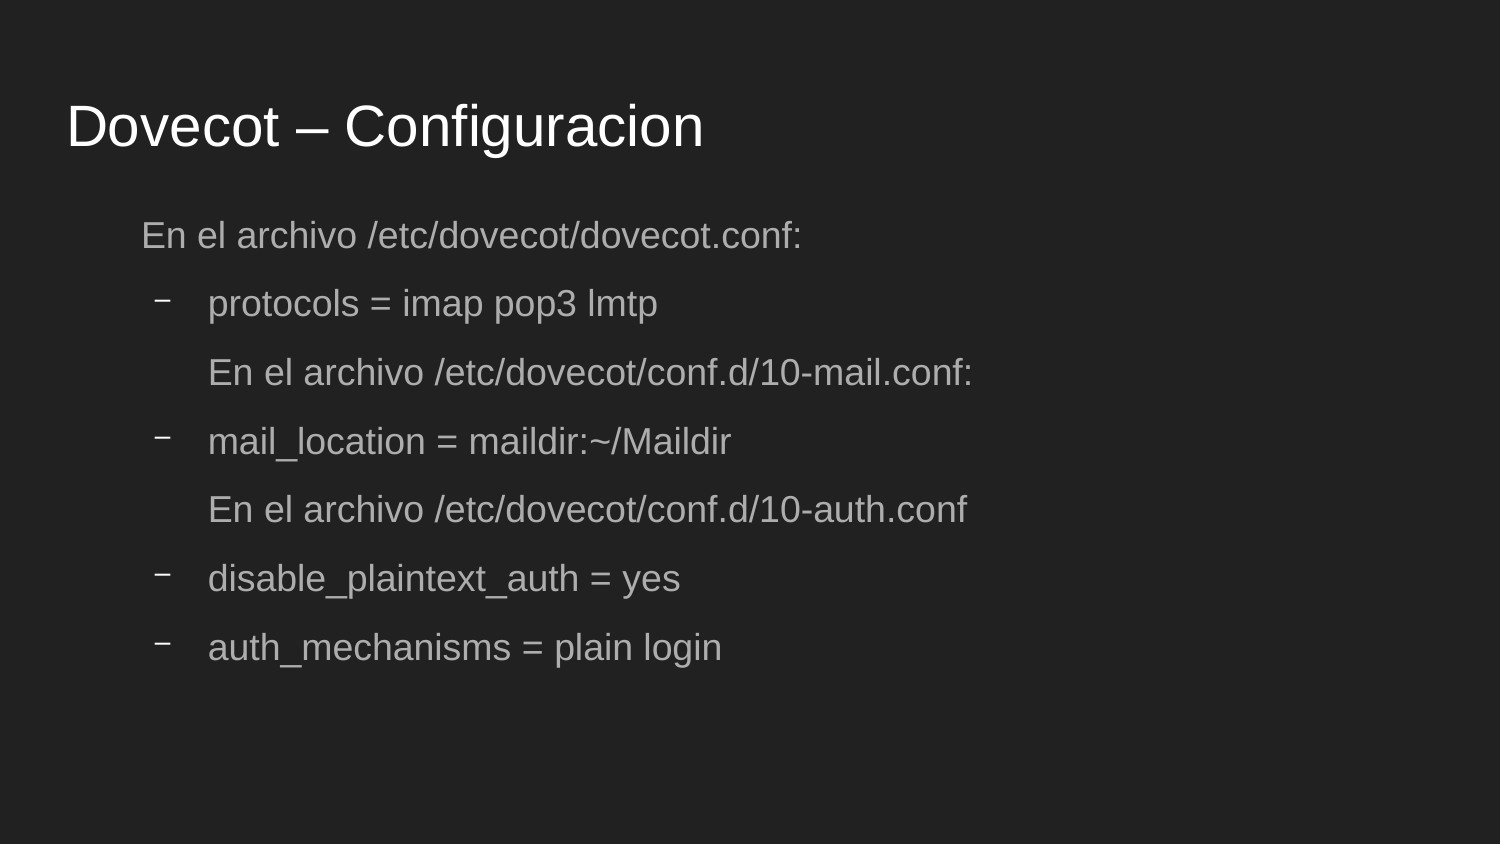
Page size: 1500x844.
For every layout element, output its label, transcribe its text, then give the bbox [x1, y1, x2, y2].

title Dovecot – Configuracion [51, 72, 1449, 167]
list En el archivo /etc/dovecot/dovecot.conf: protocols = imap pop3 lmtp En el archivo /etc/dovecot/conf.d/10-mail.conf: mail_location = maildir:~/Maildir En el archivo /etc/dovecot/conf.d/10-auth.conf disable_plaintext_auth = yes auth_mechanisms = plain login [51, 189, 1456, 750]
